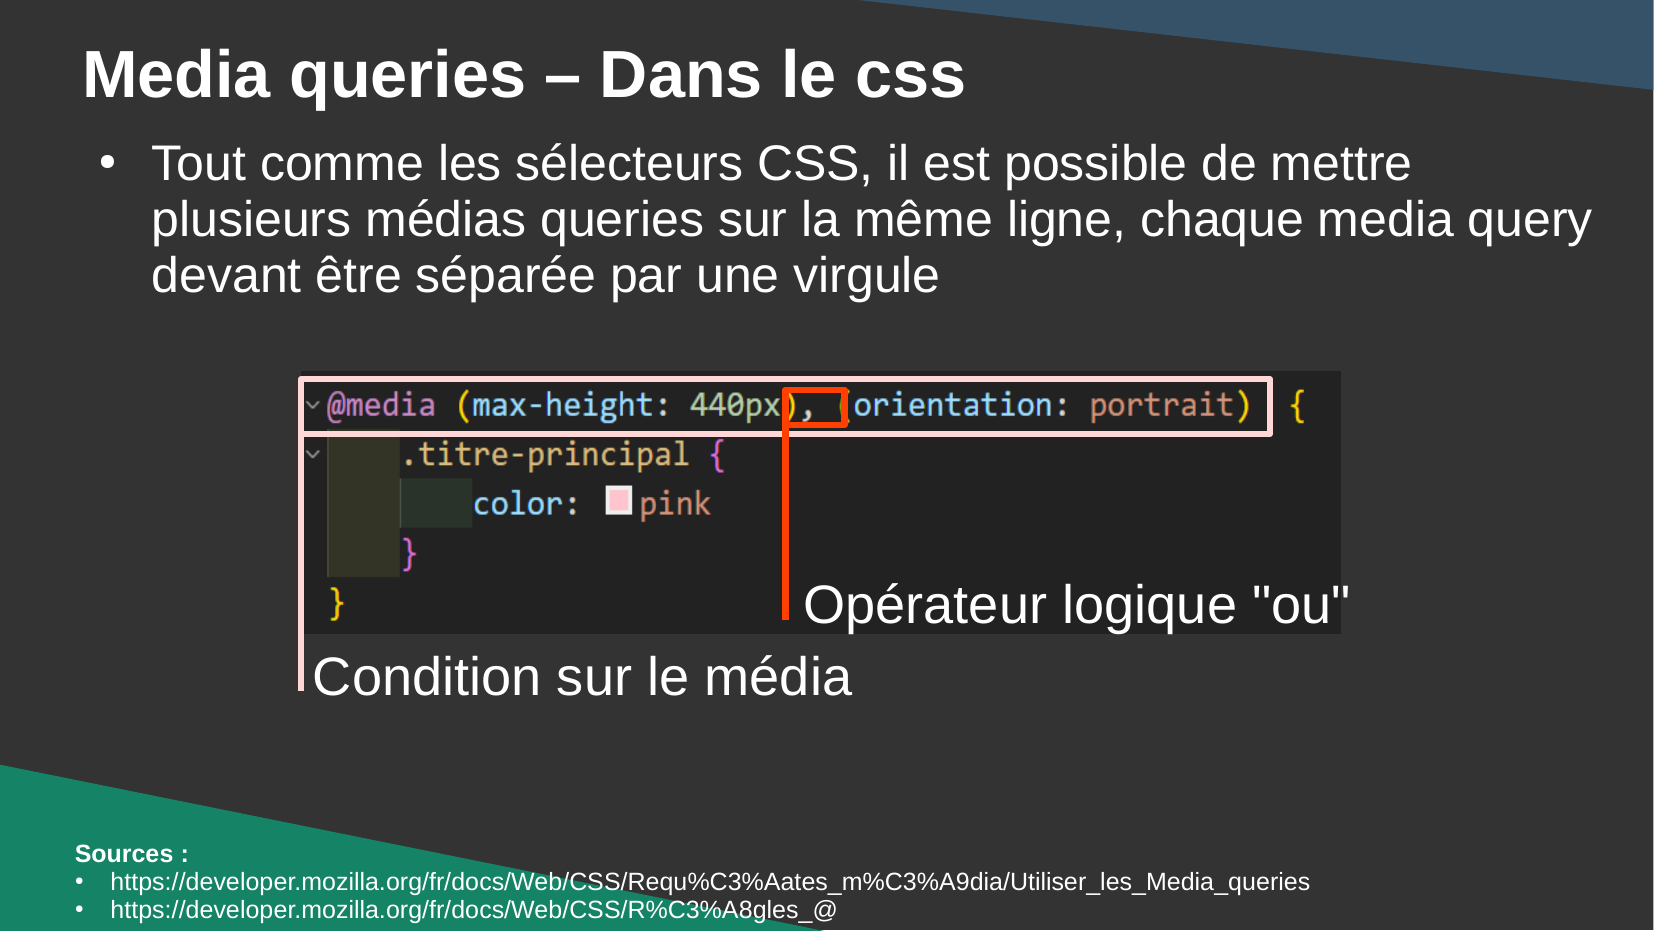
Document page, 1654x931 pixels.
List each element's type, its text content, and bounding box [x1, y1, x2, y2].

picture [304, 382, 1267, 431]
title Condition sur le média [312, 646, 939, 708]
title Media queries – Dans le css [82, 37, 1571, 122]
picture [789, 393, 841, 422]
title Opérateur logique "ou" [803, 574, 1371, 636]
list Tout comme les sélecteurs CSS, il est possible de mettre plusieurs médias queries sur la même ligne, chaque media query devant être séparée par une virgule [80, 135, 1605, 337]
picture [301, 371, 1341, 634]
text_box [857, 0, 1654, 90]
text_box Sources : https://developer.mozilla.org/fr/docs/Web/CSS/Requ%C3%Aates_m%C3%A9dia/Utiliser_les_Media_queries https://developer.mozilla.org/fr/docs/Web/CSS/R%C3%A8gles_@ [60, 832, 1546, 931]
text_box [0, 764, 334, 931]
